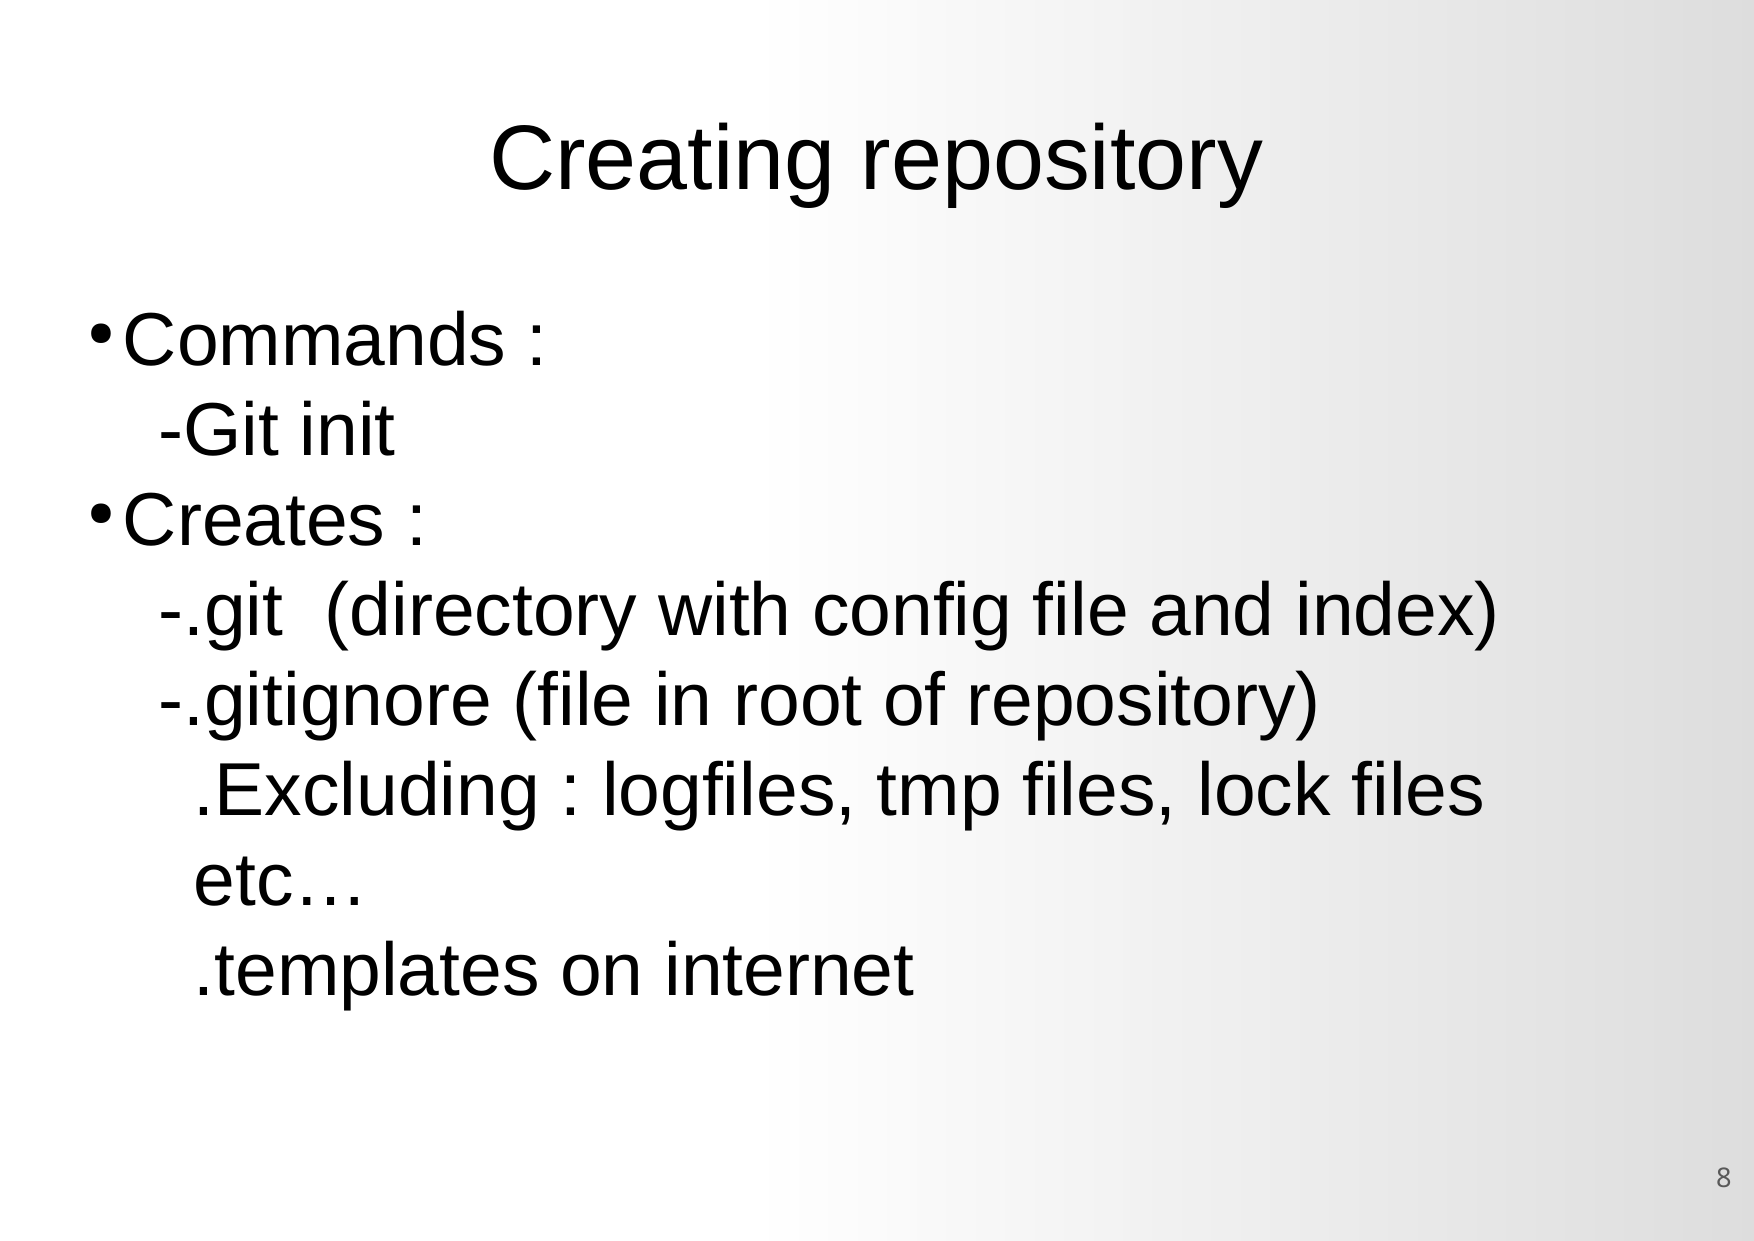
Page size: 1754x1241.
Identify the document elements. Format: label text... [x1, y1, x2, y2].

slide_number <number> [1641, 1145, 1747, 1241]
text_box Commands : -Git init Creates : -.git (directory with config file and index) -.gitignore (file in root of repository) .Excluding : logfiles, tmp files, lock files etc… .templates on internet [87, 290, 1666, 1010]
text_box Creating repository [87, 49, 1666, 257]
